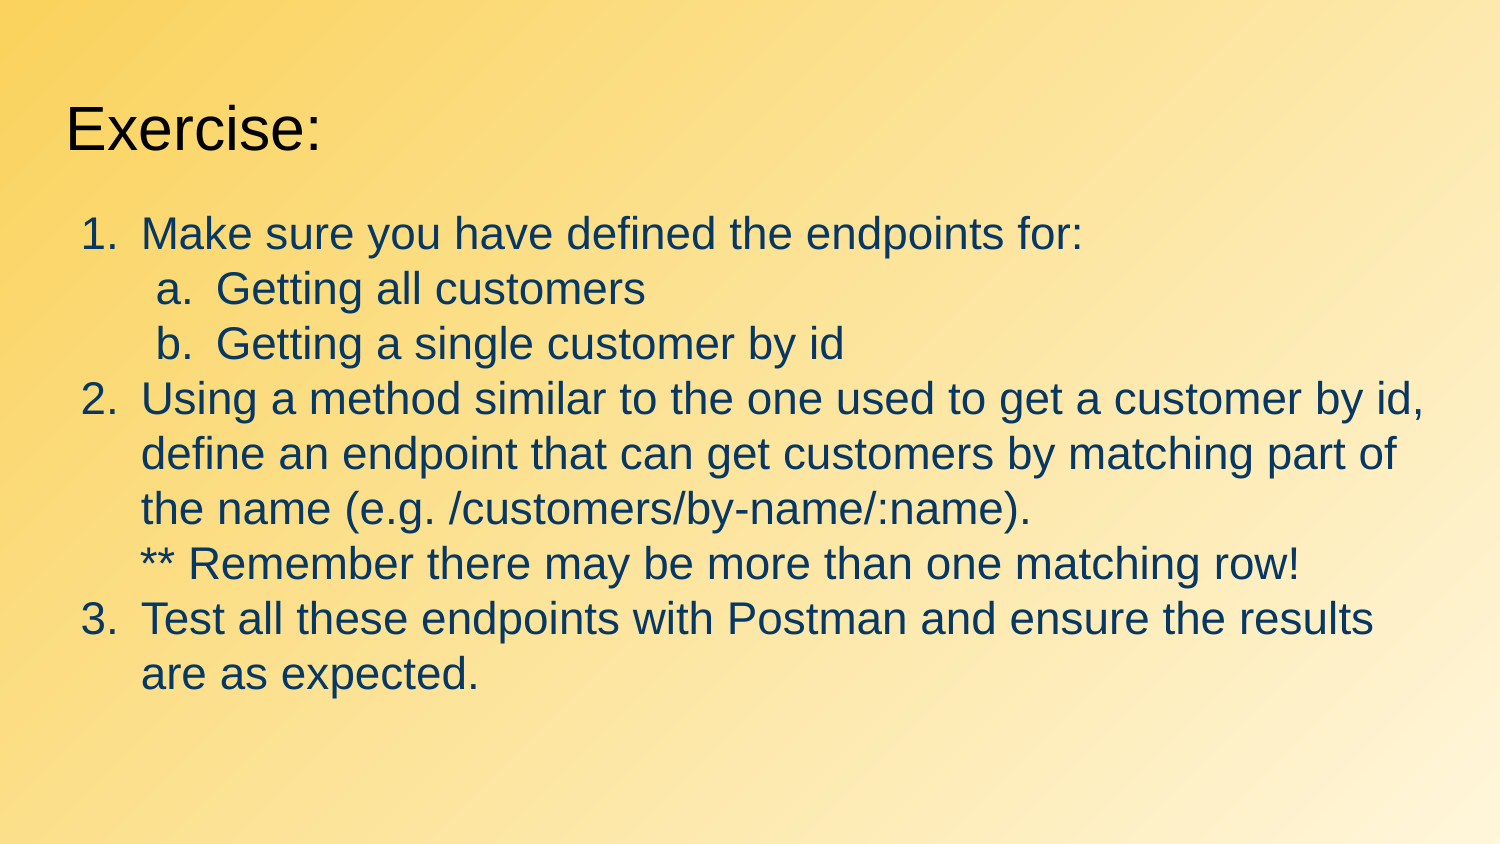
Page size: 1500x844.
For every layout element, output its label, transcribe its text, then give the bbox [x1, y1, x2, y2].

text_box Make sure you have defined the endpoints for: Getting all customers Getting a single customer by id Using a method similar to the one used to get a customer by id, define an endpoint that can get customers by matching part of the name (e.g. /customers/by-name/:name). ** Remember there may be more than one matching row! Test all these endpoints with Postman and ensure the results are as expected. [51, 189, 1449, 750]
text_box Exercise: [51, 72, 1449, 167]
